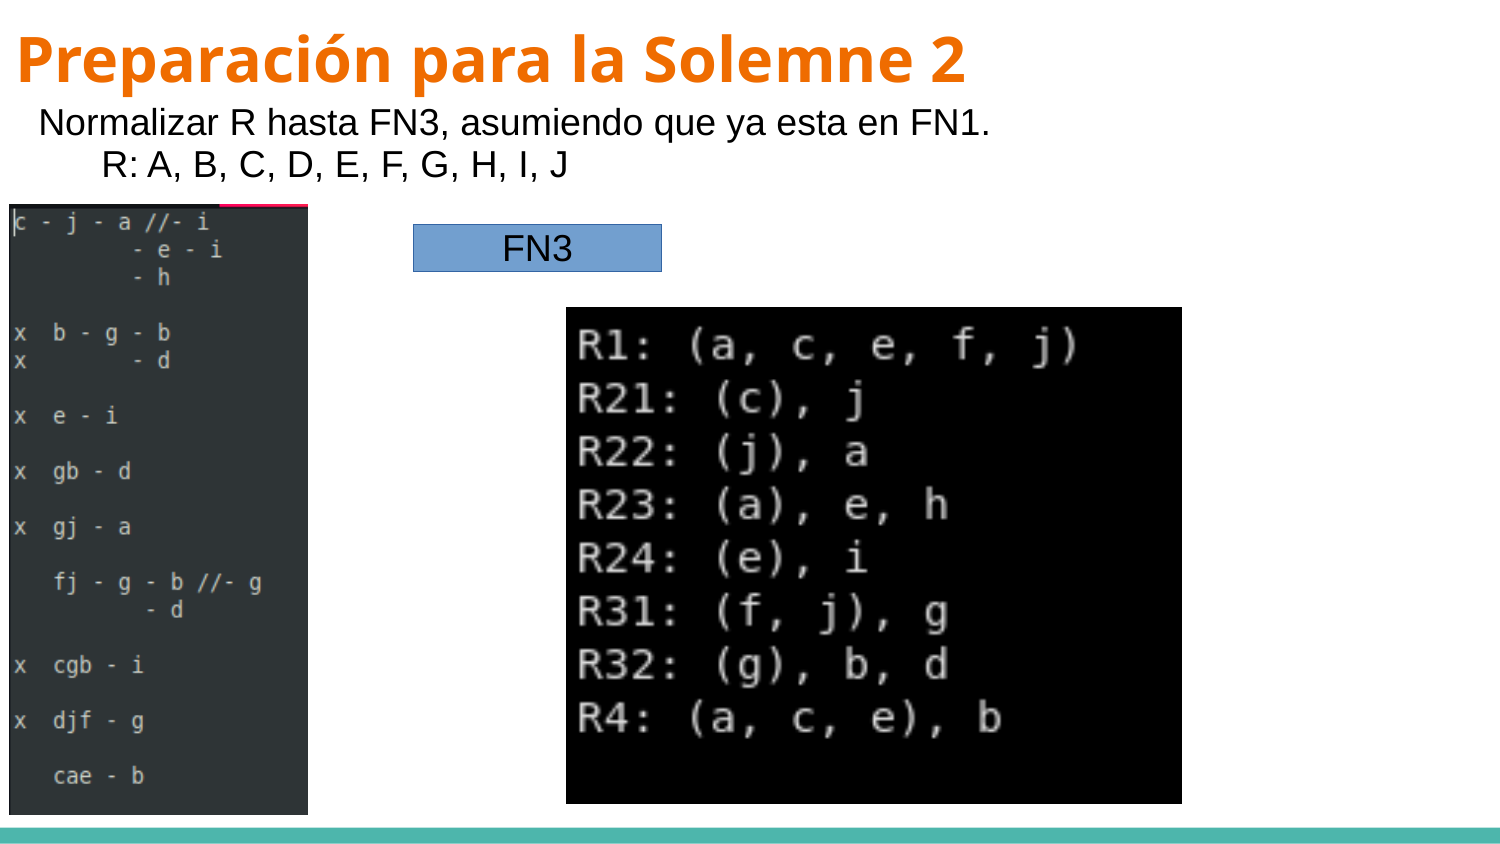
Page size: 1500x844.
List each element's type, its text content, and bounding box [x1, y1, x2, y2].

picture [9, 204, 308, 815]
picture [566, 307, 1182, 804]
text_box Normalizar R hasta FN3, asumiendo que ya esta en FN1. R: A, B, C, D, E, F, G, H, I, J [23, 94, 1394, 844]
title Preparación para la Solemne 2 [0, 0, 1398, 116]
text_box FN3 [413, 224, 662, 272]
